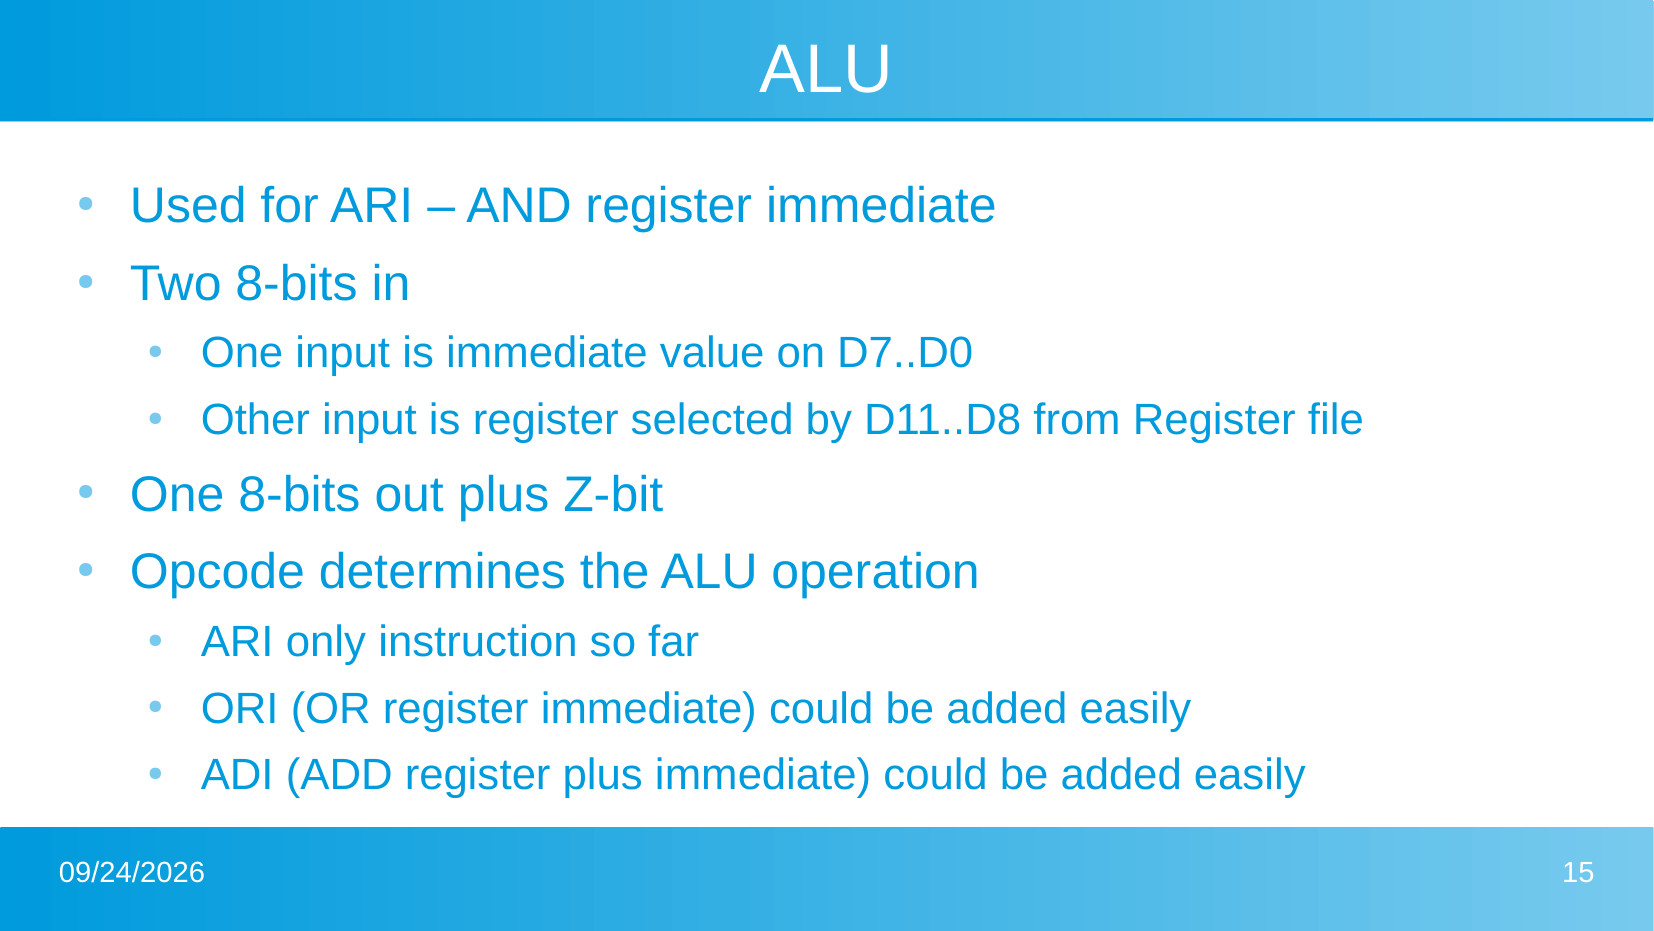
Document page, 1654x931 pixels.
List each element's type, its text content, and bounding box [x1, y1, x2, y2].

title ALU [59, 29, 1595, 108]
list Used for ARI – AND register immediate Two 8-bits in One input is immediate value on D7..D0 Other input is register selected by D11..D8 from Register file One 8-bits out plus Z-bit Opcode determines the ALU operation ARI only instruction so far ORI (OR register immediate) could be added easily ADI (ADD register plus immediate) could be added easily [59, 177, 1595, 768]
